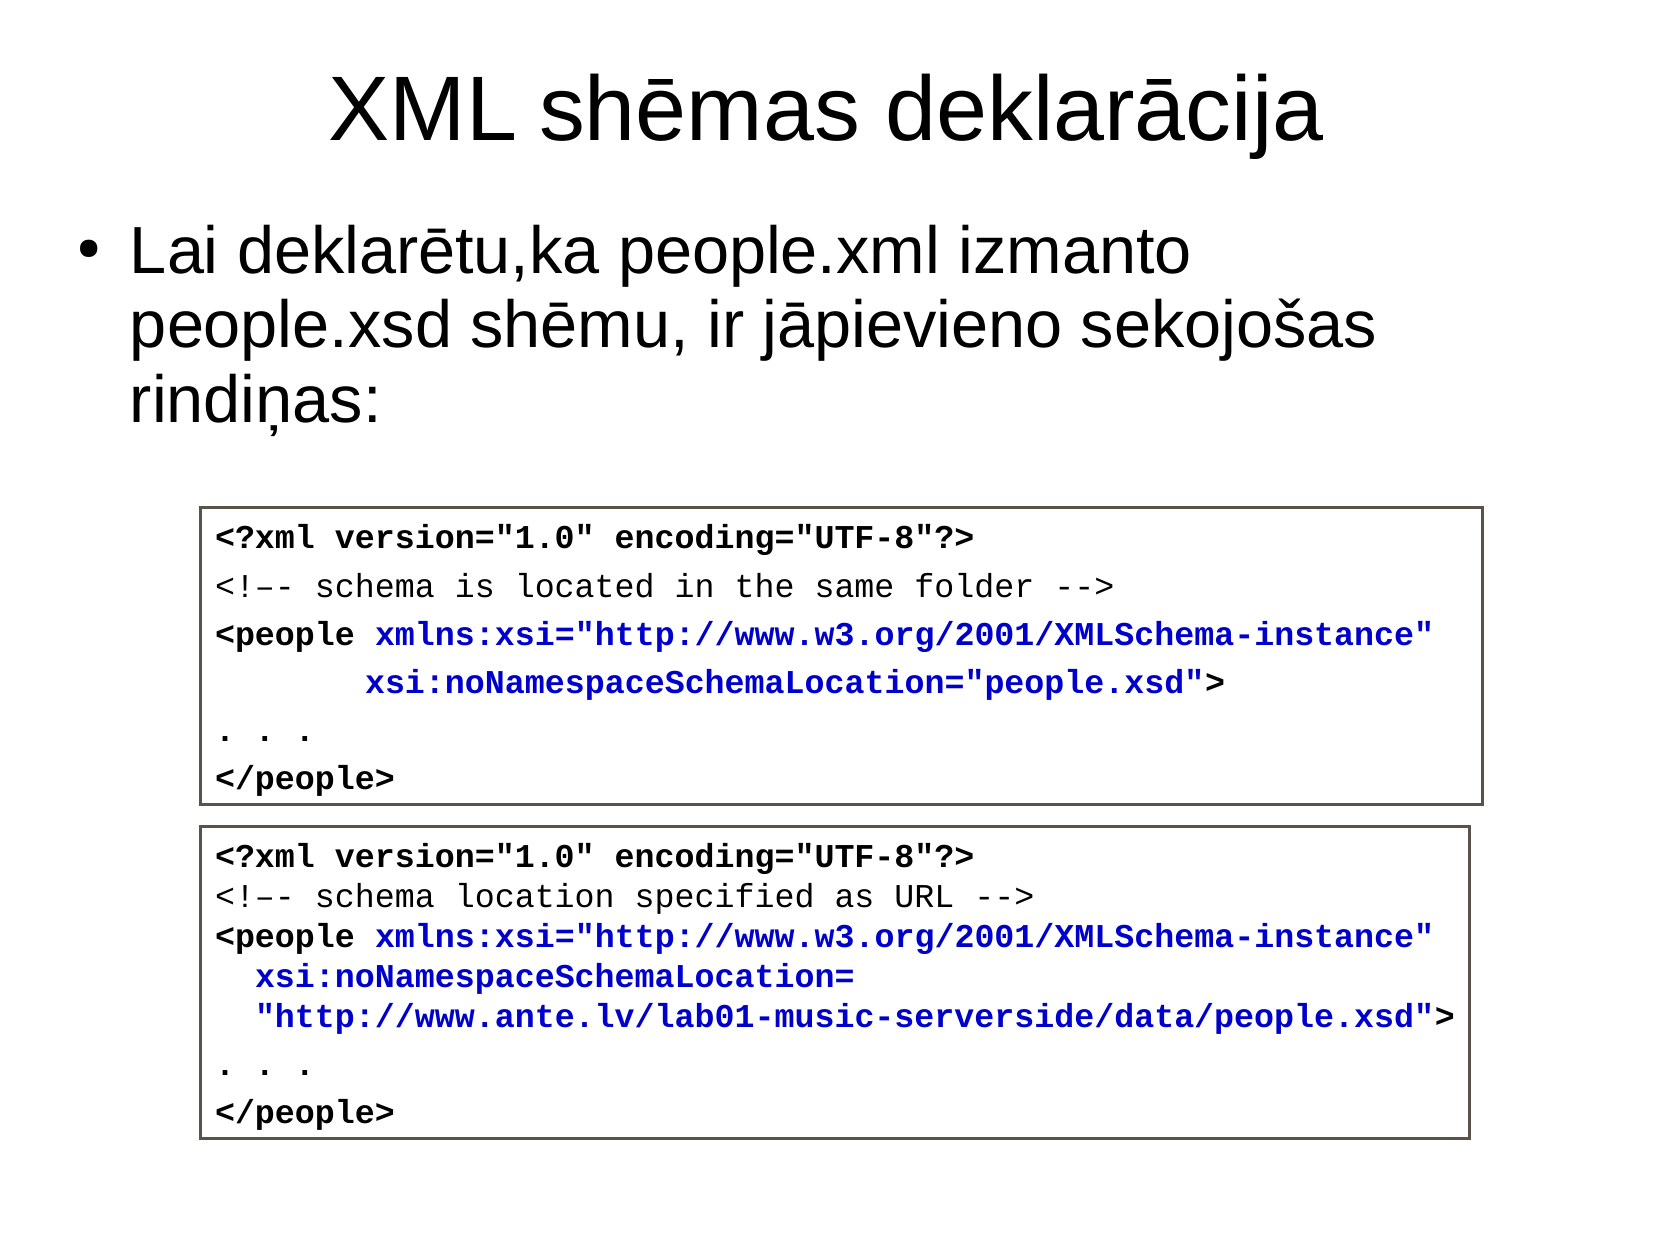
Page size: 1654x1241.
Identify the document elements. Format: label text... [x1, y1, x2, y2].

title XML shēmas deklarācija [82, 5, 1571, 213]
list Lai deklarētu,ka people.xml izmanto people.xsd shēmu, ir jāpievieno sekojošas rindiņas: [59, 212, 1515, 932]
text_box <?xml version="1.0" encoding="UTF-8"?> <!–- schema is located in the same folder --> <people xmlns:xsi="http://www.w3.org/2001/XMLSchema-instance" xsi:noNamespaceSchemaLocation="people.xsd"> . . . </people> [200, 507, 1483, 805]
text_box <?xml version="1.0" encoding="UTF-8"?> <!–- schema location specified as URL --> <people xmlns:xsi="http://www.w3.org/2001/XMLSchema-instance" xsi:noNamespaceSchemaLocation= "http://www.ante.lv/lab01-music-serverside/data/people.xsd"> . . . </people> [200, 826, 1470, 1139]
